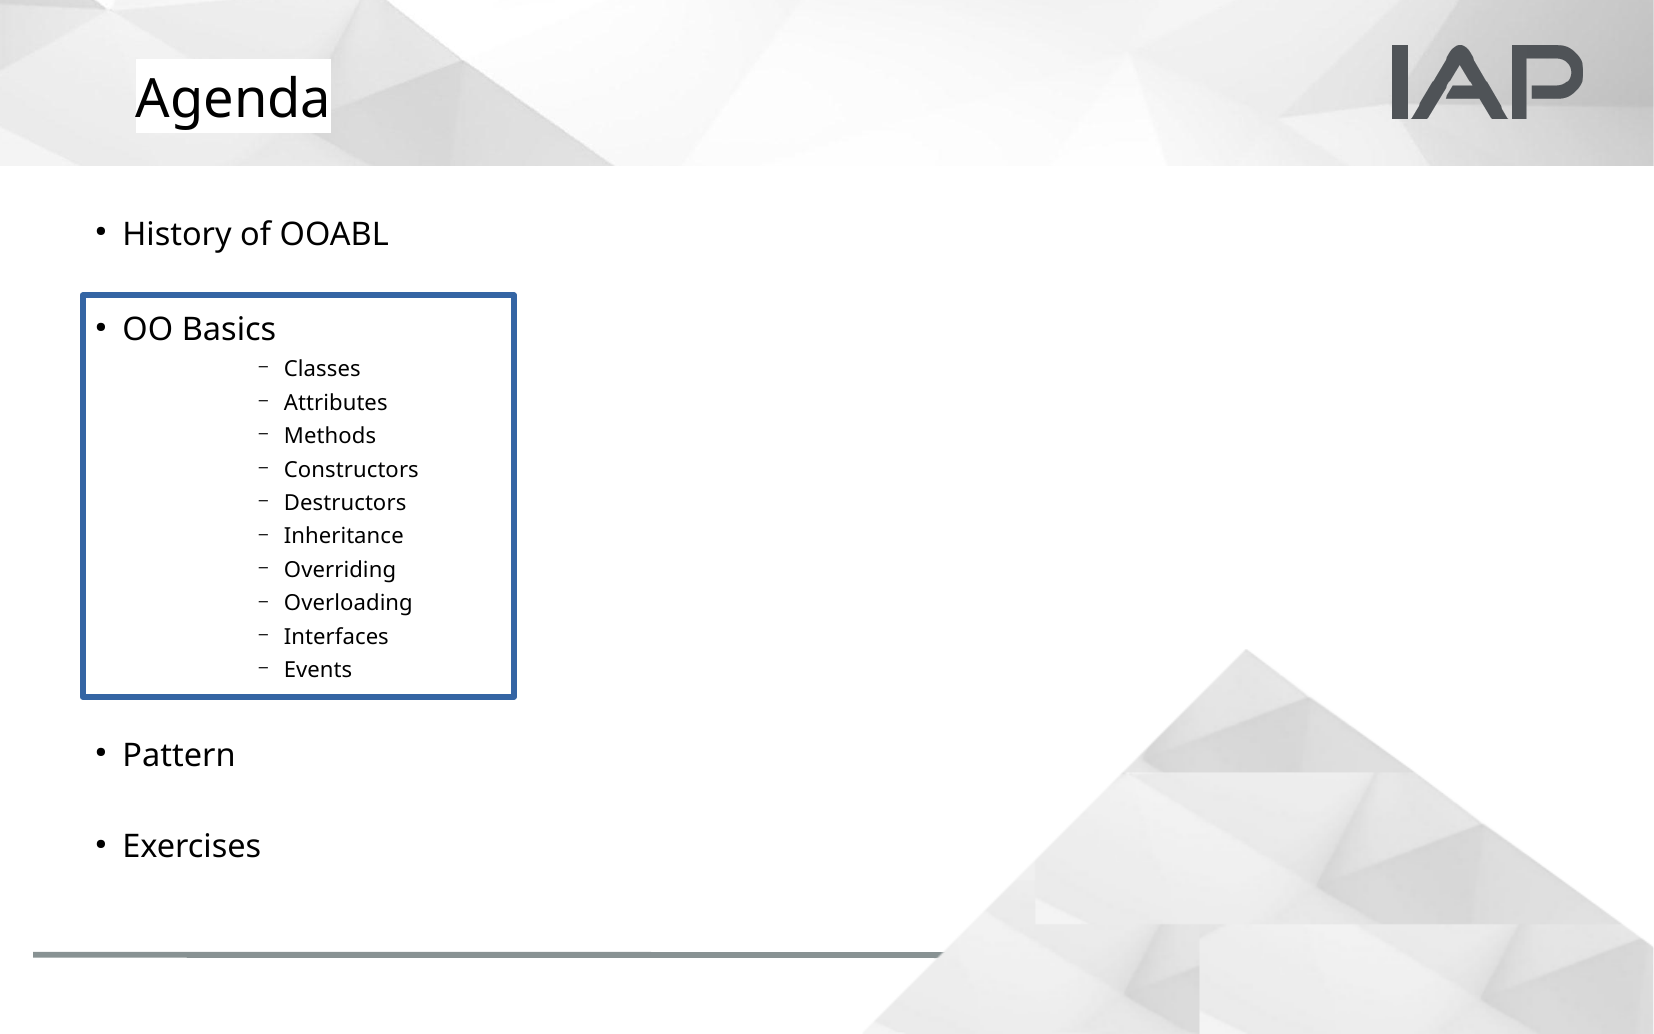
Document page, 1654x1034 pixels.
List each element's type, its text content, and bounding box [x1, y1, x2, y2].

list [95, 460, 1371, 792]
list History of OOABL OO Basics Classes Attributes Methods Constructors Destructors Inheritance Overriding Overloading Interfaces Events Pattern Exercises [82, 166, 1571, 649]
list History of OOABL OO Basics Classes Attributes Methods Constructors Destructors Inheritance Overriding Overloading Interfaces Events Pattern Exercises [82, 700, 862, 868]
title Agenda [135, 41, 1264, 152]
list [95, 460, 511, 694]
picture [0, 0, 1654, 166]
picture [862, 649, 1654, 1034]
list History of OOABL OO Basics Classes Attributes Methods Constructors Destructors Inheritance Overriding Overloading Interfaces Events Pattern Exercises [86, 298, 511, 694]
